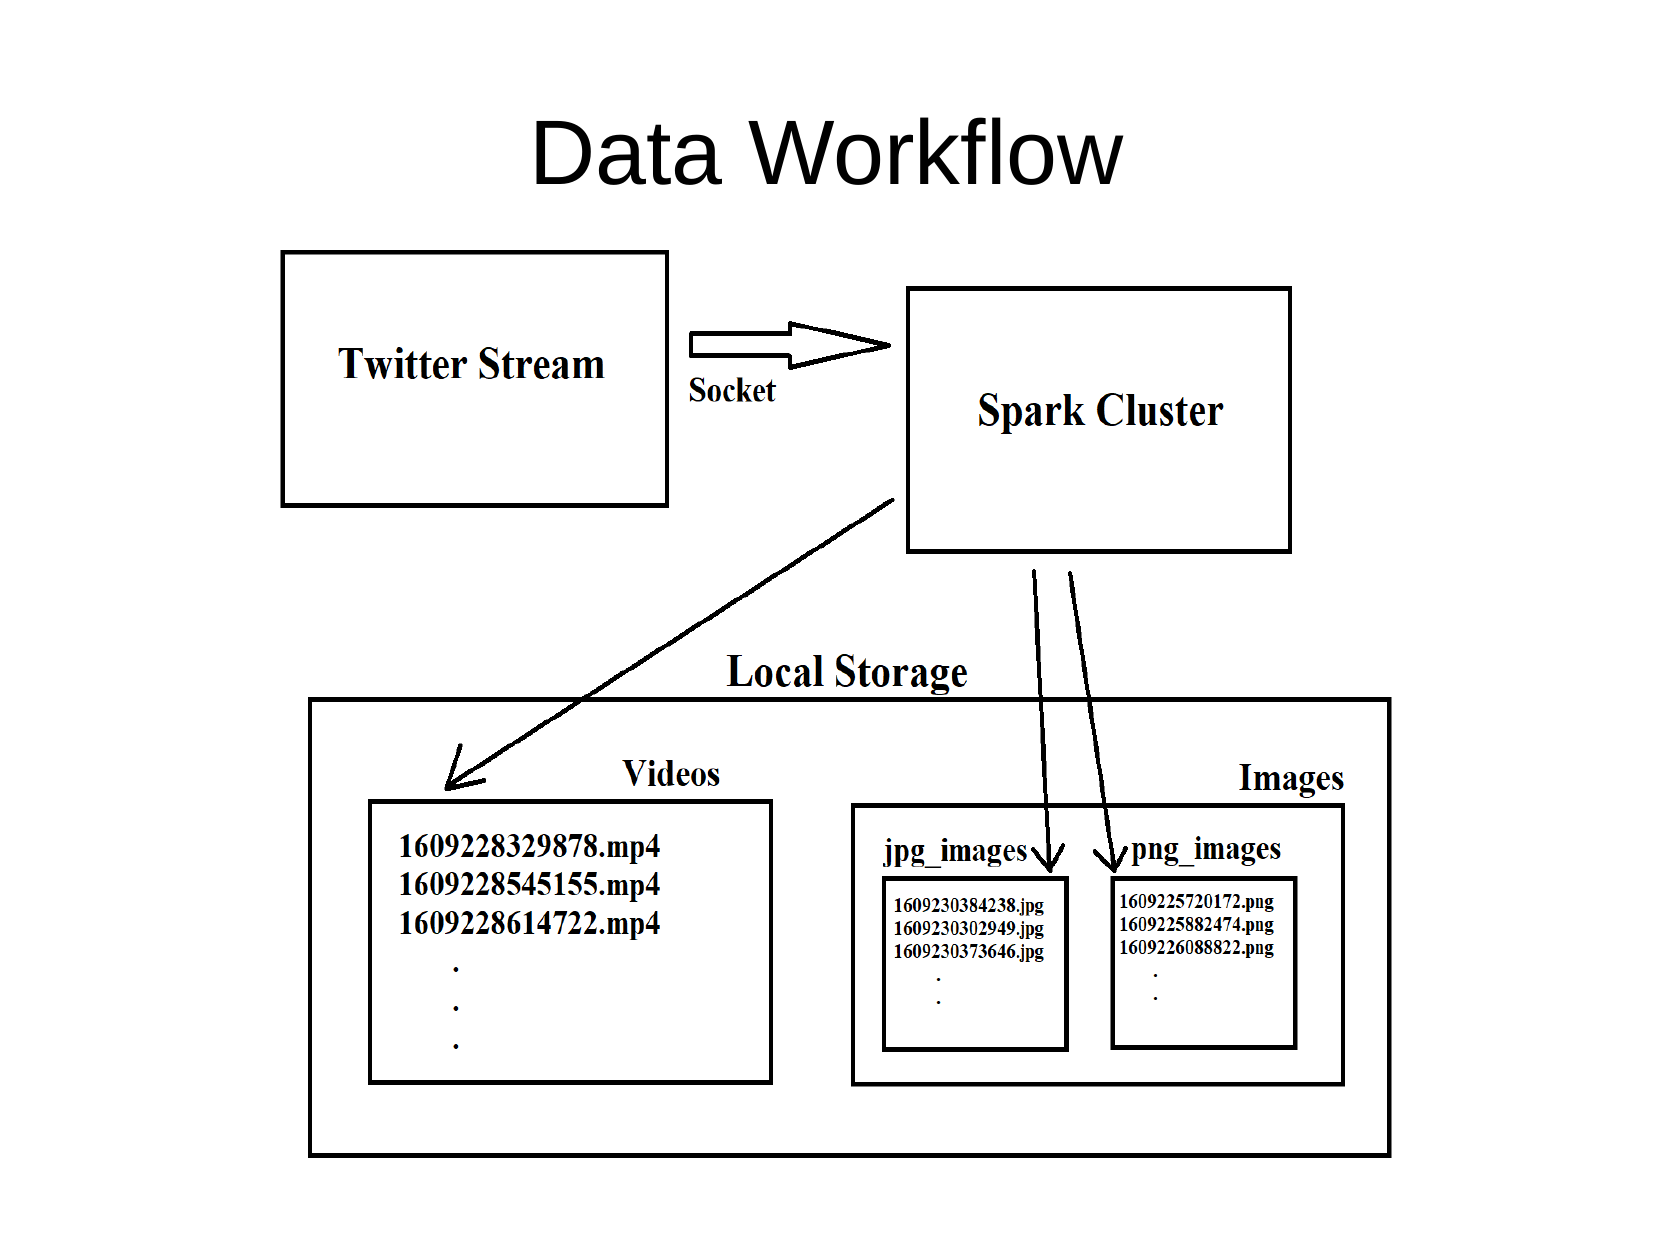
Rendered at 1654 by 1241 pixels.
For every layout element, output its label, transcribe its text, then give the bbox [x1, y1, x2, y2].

picture [88, 206, 1625, 1184]
title Data Workflow [82, 49, 1571, 257]
